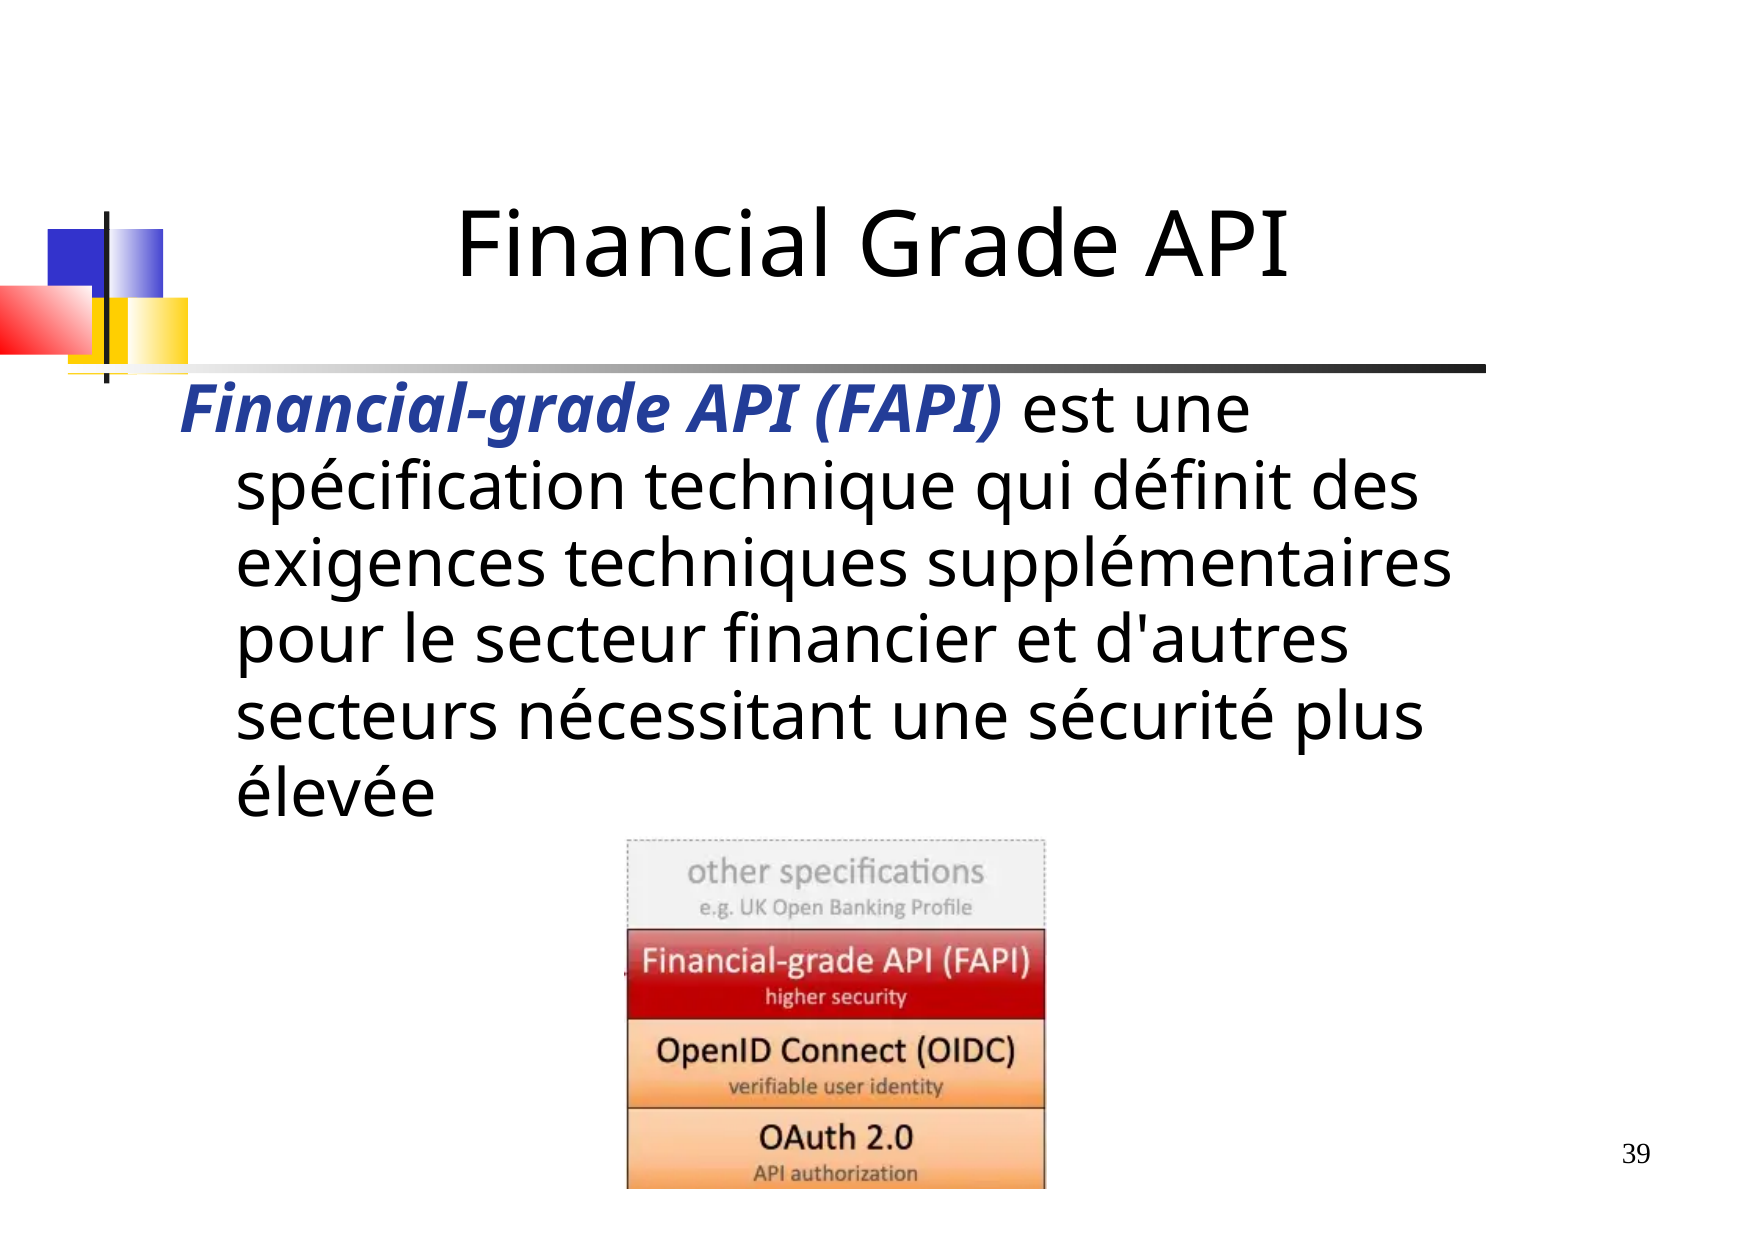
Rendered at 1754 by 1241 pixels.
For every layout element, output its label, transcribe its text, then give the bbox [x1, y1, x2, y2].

list Financial-grade API (FAPI) est une spécification technique qui définit des exigences techniques supplémentaires pour le secteur financier et d'autres secteurs nécessitant une sécurité plus élevée [179, 371, 1567, 1091]
picture [624, 835, 1047, 1189]
title Financial Grade API [179, 139, 1567, 351]
